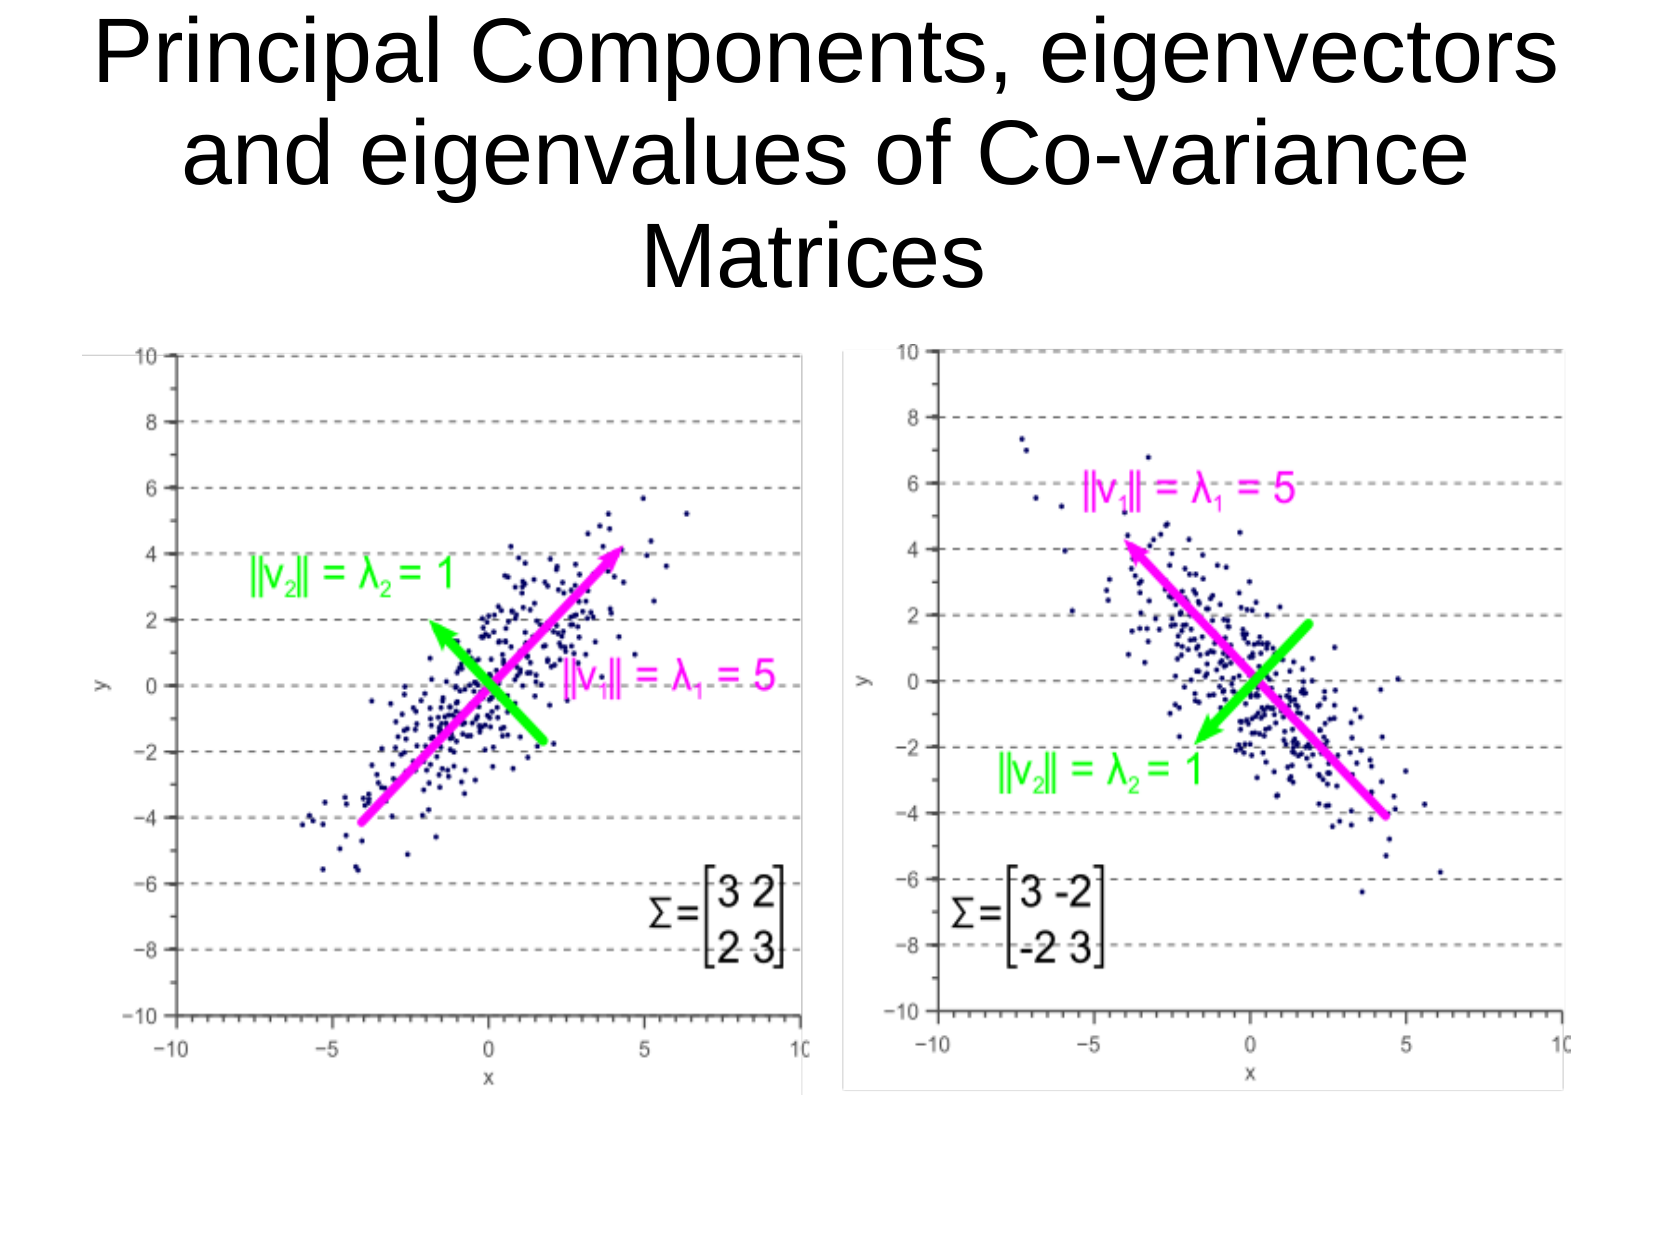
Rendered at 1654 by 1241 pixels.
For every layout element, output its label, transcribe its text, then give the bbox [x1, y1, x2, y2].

title Principal Components, eigenvectors and eigenvalues of Co-variance Matrices [82, 0, 1571, 307]
picture [82, 344, 1571, 1096]
